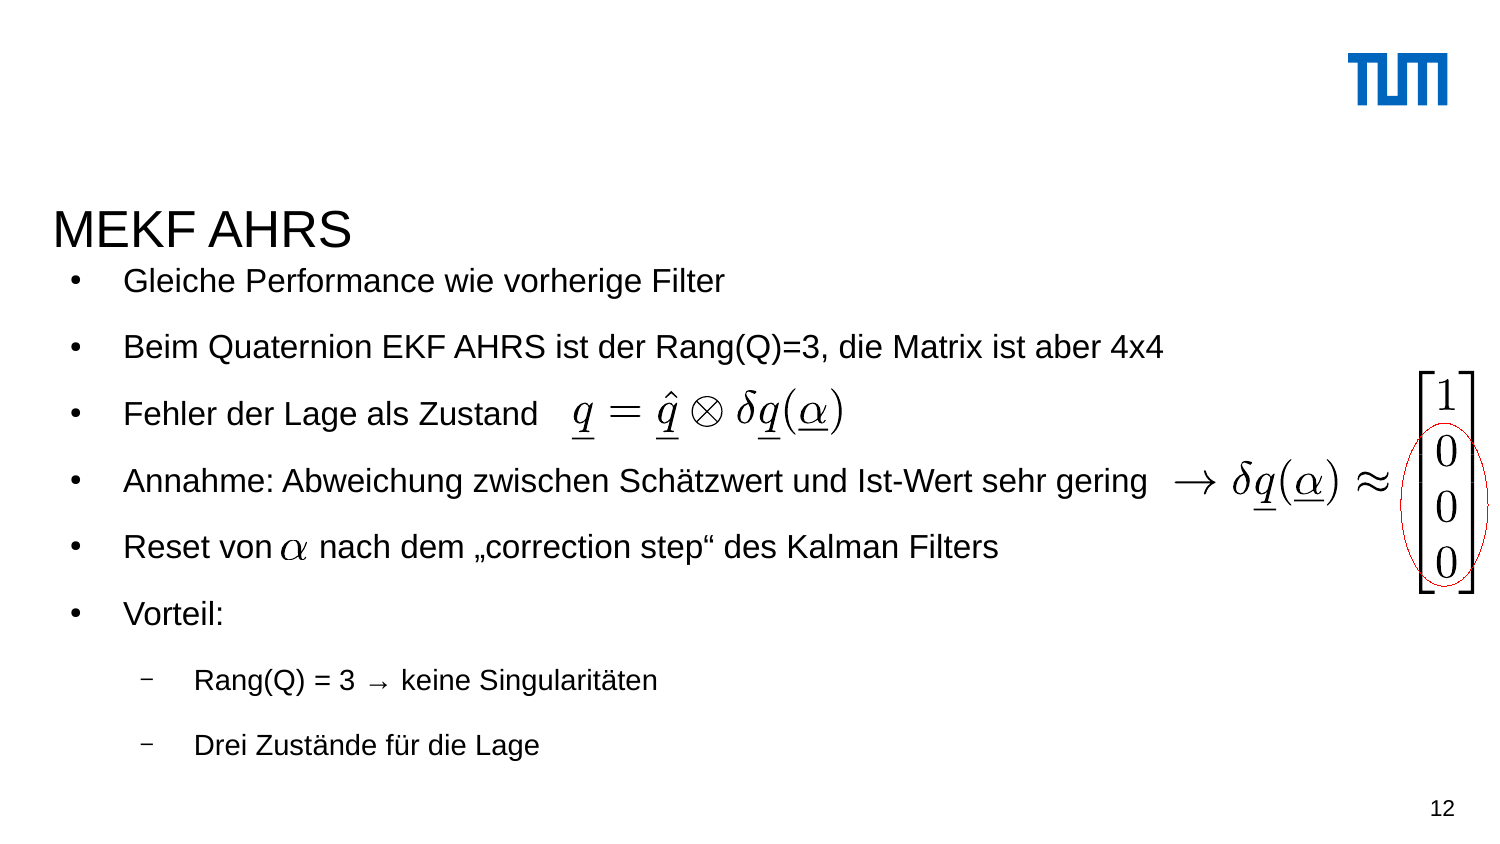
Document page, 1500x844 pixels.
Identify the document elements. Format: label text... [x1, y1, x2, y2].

picture [279, 540, 309, 560]
picture [1381, 369, 1492, 596]
list Gleiche Performance wie vorherige Filter Beim Quaternion EKF AHRS ist der Rang(Q)=3, die Matrix ist aber 4x4 Fehler der Lage als Zustand Annahme: Abweichung zwischen Schätzwert und Ist-Wert sehr gering Reset von nach dem „correction step“ des Kalman Filters Vorteil: Rang(Q) = 3 → keine Singularitäten Drei Zustände für die Lage [52, 262, 1381, 771]
picture [570, 386, 849, 442]
title MEKF AHRS [52, 159, 1449, 301]
